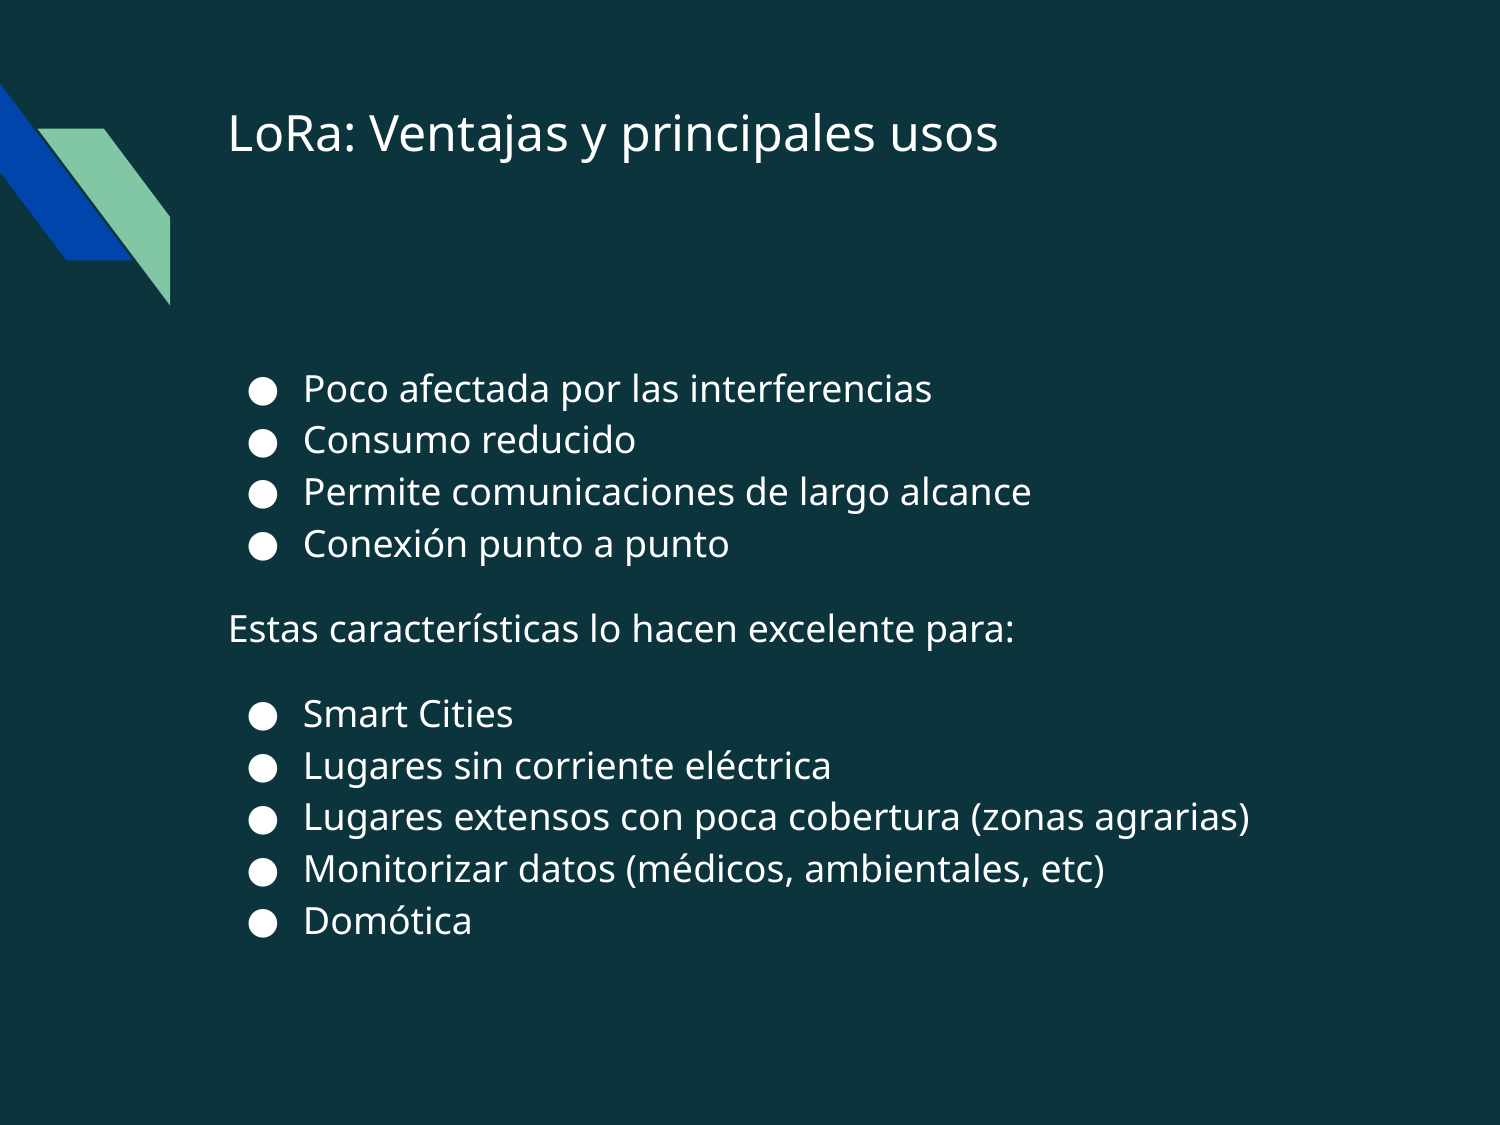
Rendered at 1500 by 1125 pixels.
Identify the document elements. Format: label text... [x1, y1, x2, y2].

title LoRa: Ventajas y principales usos [212, 86, 1368, 287]
list Poco afectada por las interferencias Consumo reducido Permite comunicaciones de largo alcance Conexión punto a punto Estas características lo hacen excelente para: Smart Cities Lugares sin corriente eléctrica Lugares extensos con poca cobertura (zonas agrarias) Monitorizar datos (médicos, ambientales, etc) Domótica [212, 342, 1368, 980]
